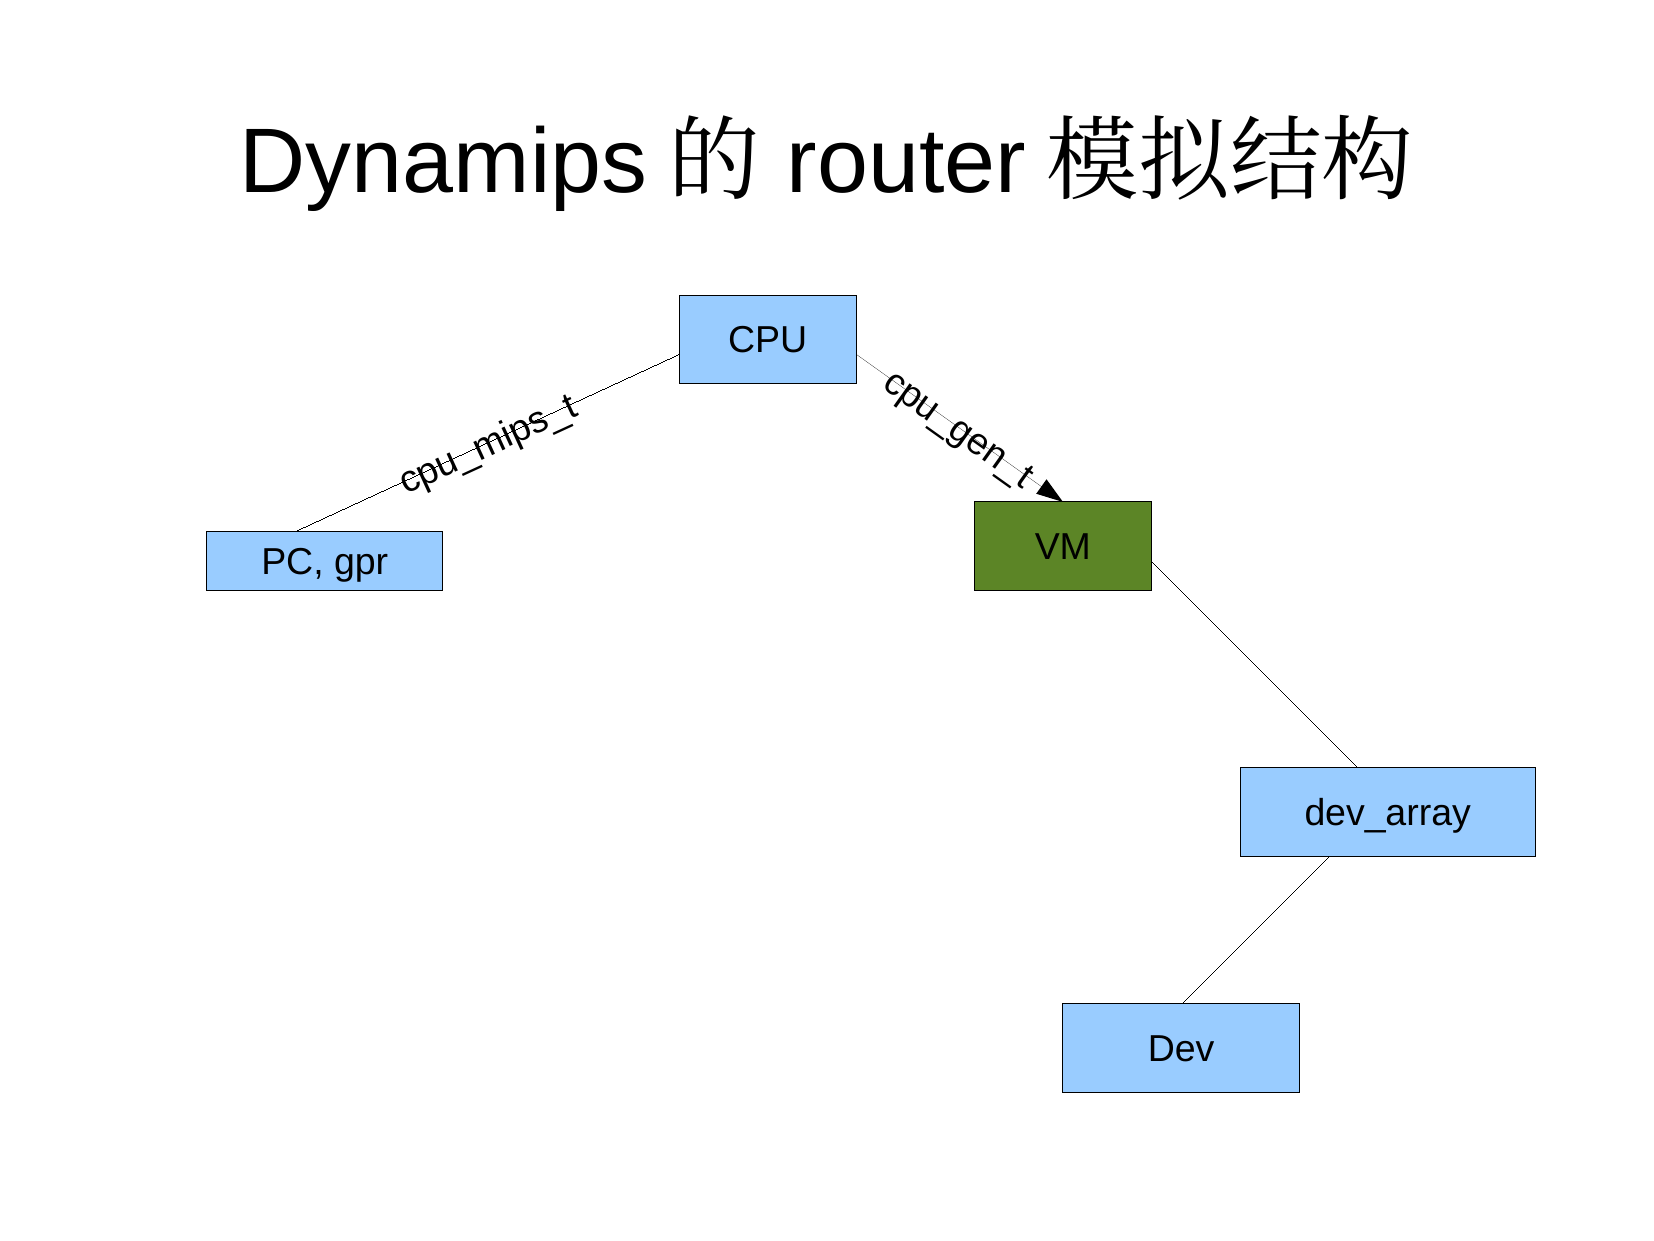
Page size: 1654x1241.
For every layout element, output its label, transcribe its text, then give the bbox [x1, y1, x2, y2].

text_box VM [974, 501, 1152, 591]
text_box dev_array [1240, 767, 1536, 857]
text_box CPU [679, 295, 857, 384]
title Dynamips的router模拟结构 [82, 56, 1571, 250]
text_box PC, gpr [206, 531, 443, 591]
text_box Dev [1062, 1003, 1300, 1093]
